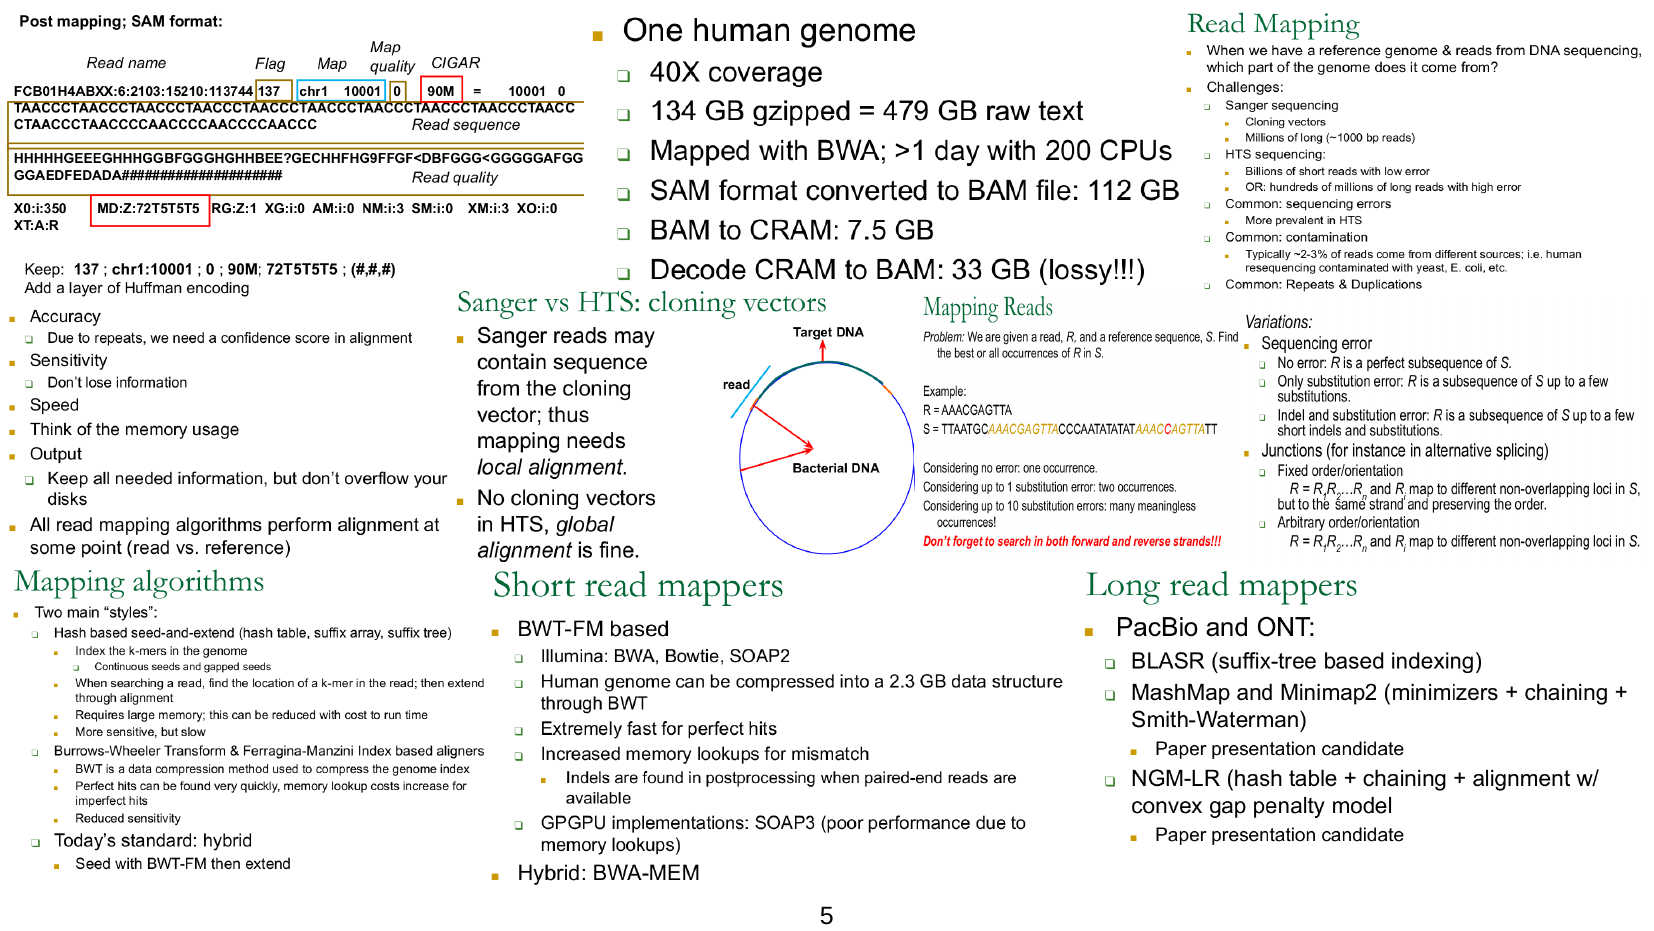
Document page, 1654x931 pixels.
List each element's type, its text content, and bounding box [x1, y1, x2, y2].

picture [5, 6, 1644, 895]
text_box <number> [754, 894, 899, 931]
picture [1081, 565, 1640, 852]
